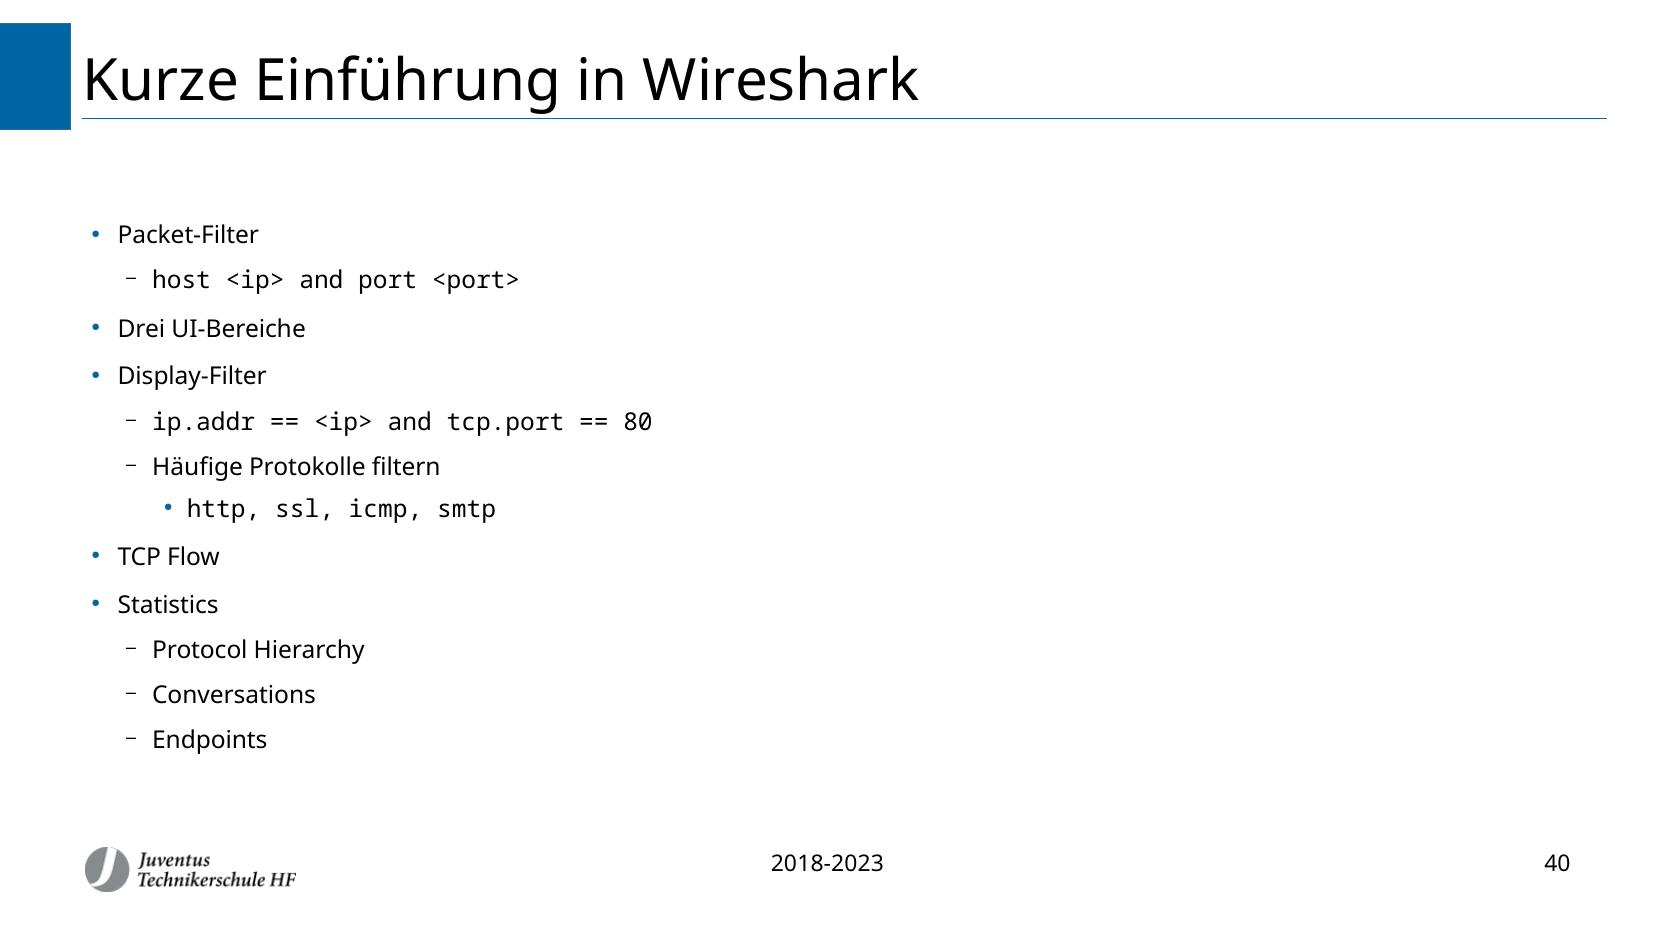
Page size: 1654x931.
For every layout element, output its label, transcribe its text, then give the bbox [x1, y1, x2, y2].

title Kurze Einführung in Wireshark [82, 37, 1571, 119]
list Packet-Filter host <ip> and port <port> Drei UI-Bereiche Display-Filter ip.addr == <ip> and tcp.port == 80 Häufige Protokolle filtern http, ssl, icmp, smtp TCP Flow Statistics Protocol Hierarchy Conversations Endpoints [82, 217, 1571, 758]
picture [85, 847, 296, 892]
